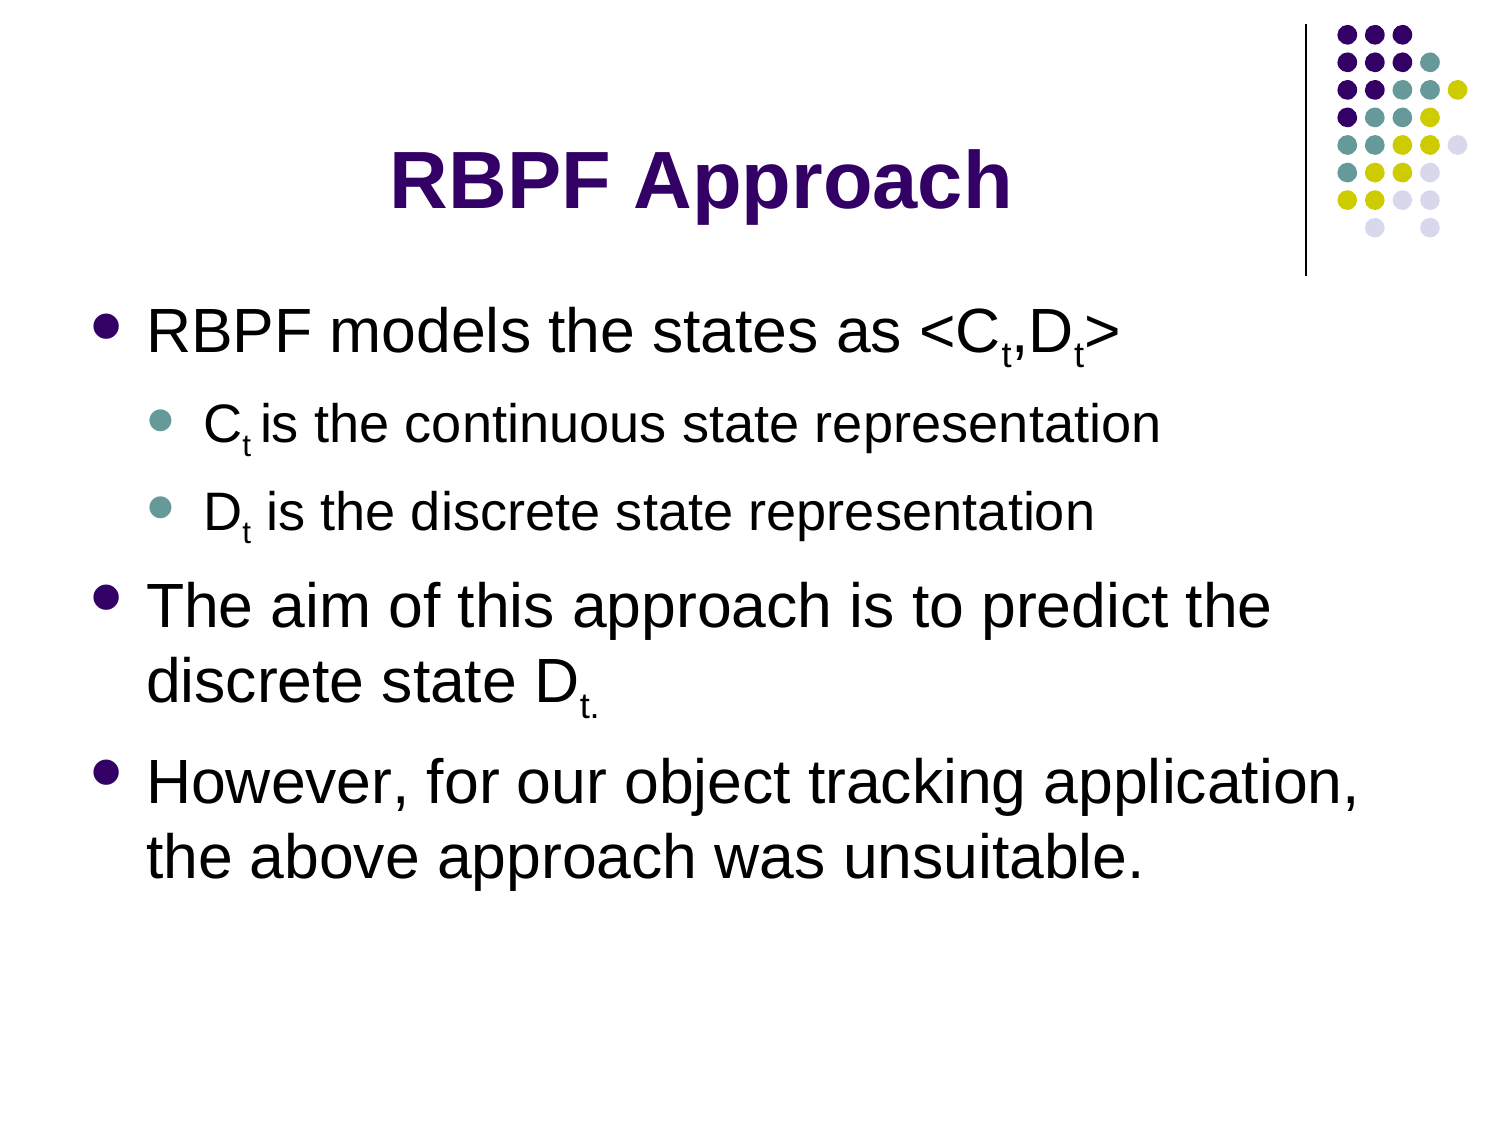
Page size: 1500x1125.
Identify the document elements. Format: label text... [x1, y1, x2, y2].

title RBPF Approach [74, 20, 1313, 233]
list RBPF models the states as <Ct,Dt> Ct is the continuous state representation Dt is the discrete state representation The aim of this approach is to predict the discrete state Dt. However, for our object tracking application, the above approach was unsuitable. [75, 282, 1426, 1006]
